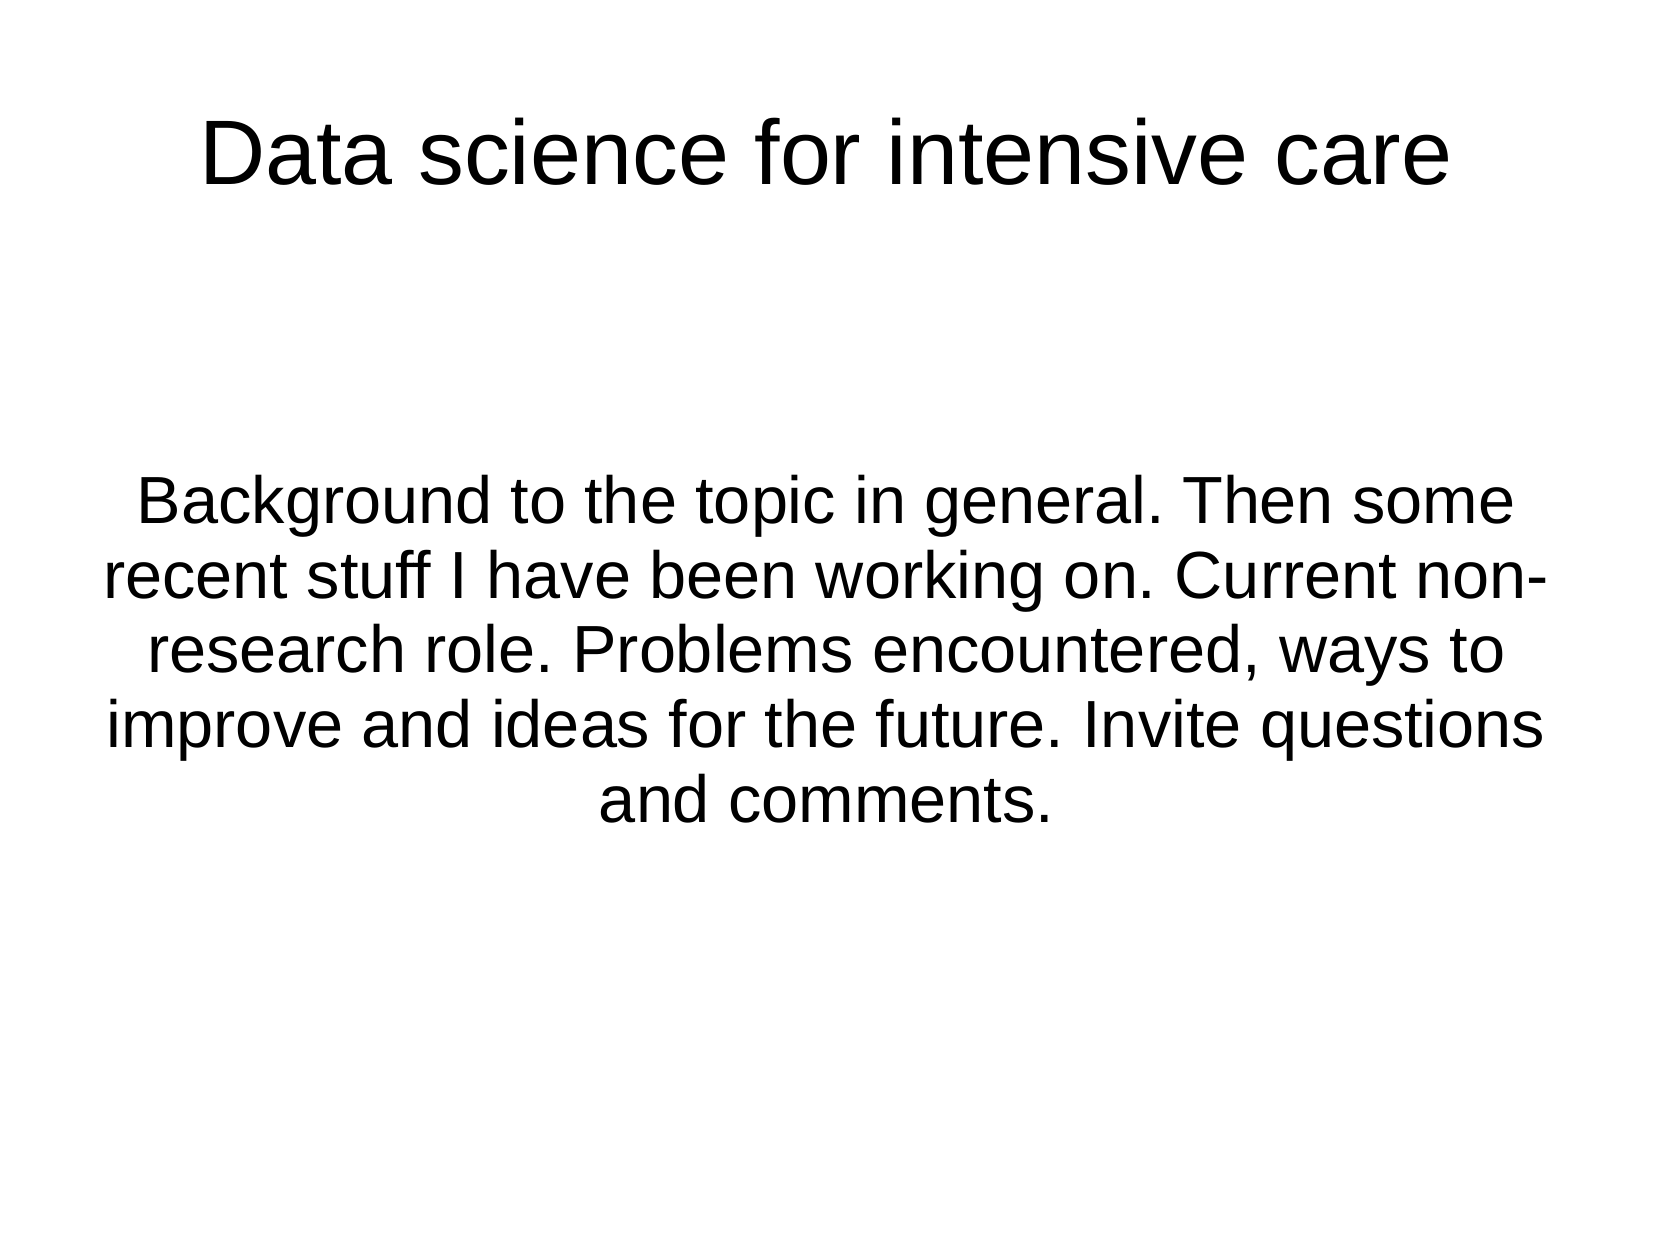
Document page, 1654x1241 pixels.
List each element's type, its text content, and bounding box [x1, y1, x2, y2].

subtitle Background to the topic in general. Then some recent stuff I have been working on. Current non-research role. Problems encountered, ways to improve and ideas for the future. Invite questions and comments. [82, 290, 1571, 1010]
title Data science for intensive care [82, 49, 1571, 257]
